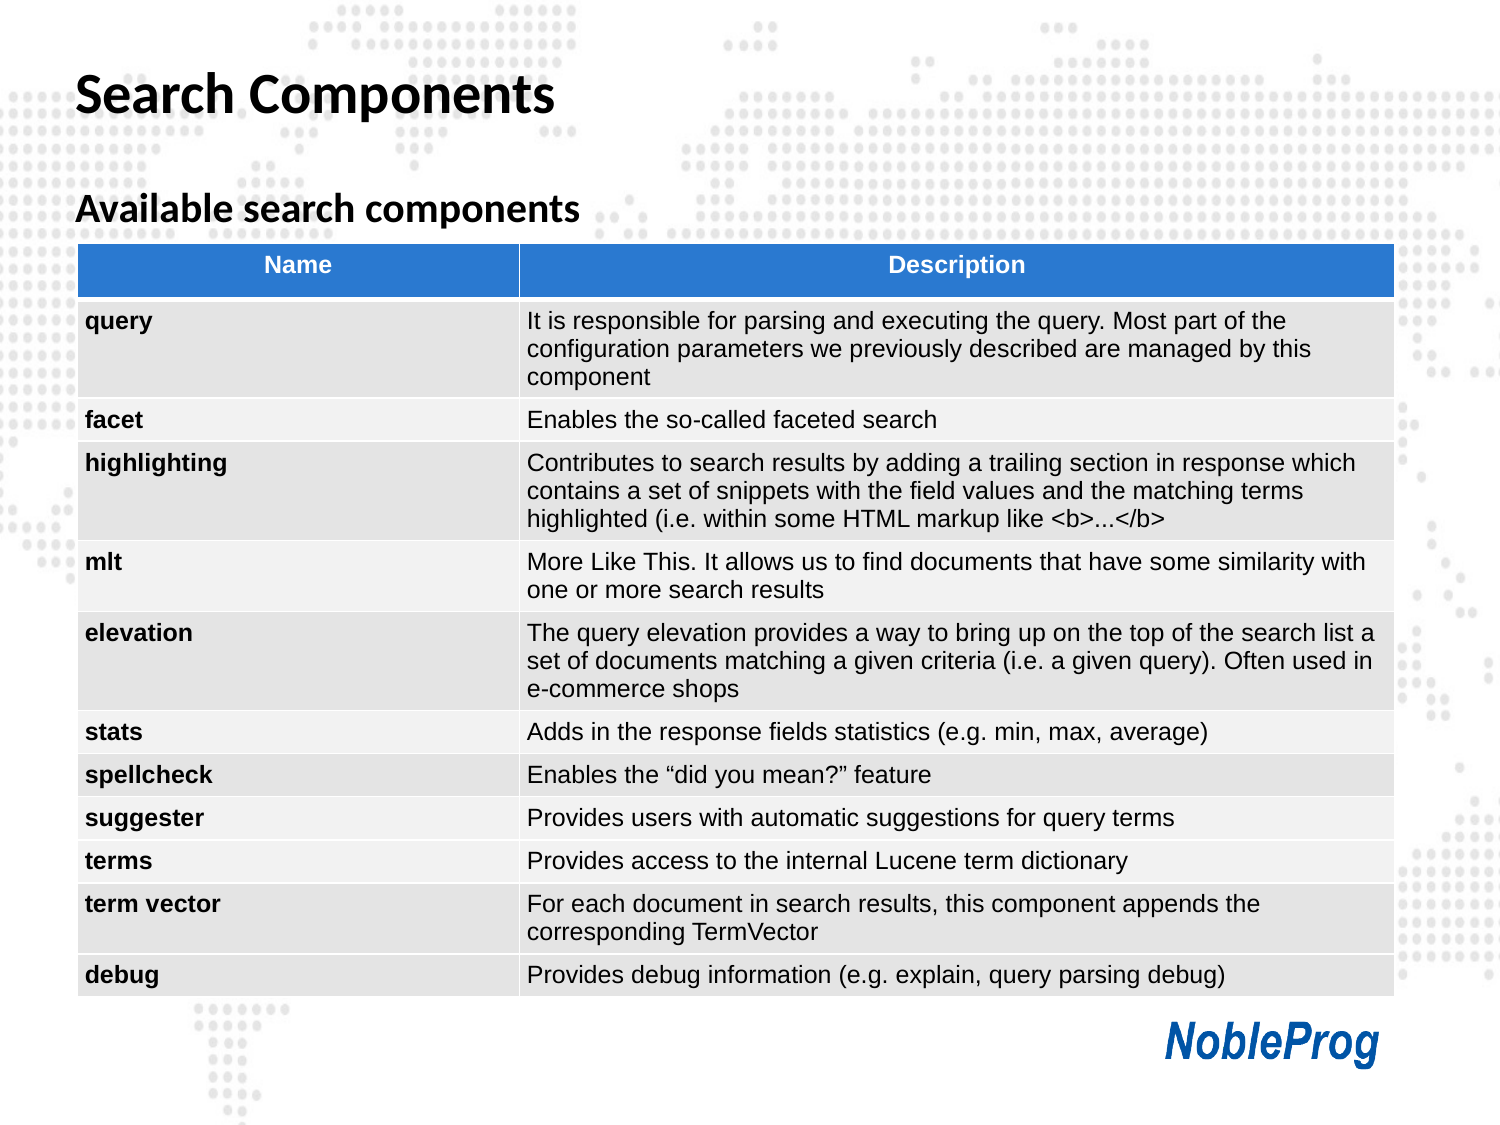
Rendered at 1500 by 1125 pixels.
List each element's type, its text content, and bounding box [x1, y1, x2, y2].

table_cell It is responsible for parsing and executing the query. Most part of the configuration parameters we previously described are managed by this component [520, 302, 1394, 397]
text_box Search Components [75, 55, 1425, 180]
table_cell facet [78, 399, 519, 440]
table_cell elevation [78, 612, 519, 710]
table_cell query [78, 302, 519, 397]
table_cell spellcheck [78, 754, 519, 796]
table_cell Provides access to the internal Lucene term dictionary [520, 841, 1394, 882]
table_cell suggester [78, 797, 519, 839]
table_cell terms [78, 841, 519, 882]
table_cell Provides users with automatic suggestions for query terms [520, 797, 1394, 839]
table_cell term vector [78, 884, 519, 953]
table_cell Provides debug information (e.g. explain, query parsing debug) [520, 955, 1394, 996]
table_cell debug [78, 955, 519, 996]
table_header Description [520, 244, 1394, 297]
table_cell Adds in the response fields statistics (e.g. min, max, average) [520, 711, 1394, 753]
table_cell mlt [78, 541, 519, 611]
text_box Available search components [75, 180, 1425, 256]
table_header Name [78, 244, 519, 297]
table_cell For each document in search results, this component appends the corresponding TermVector [520, 884, 1394, 953]
table_cell The query elevation provides a way to bring up on the top of the search list a set of documents matching a given criteria (i.e. a given query). Often used in e-commerce shops [520, 612, 1394, 710]
table_cell stats [78, 711, 519, 753]
table_cell Contributes to search results by adding a trailing section in response which contains a set of snippets with the field values and the matching terms highlighted (i.e. within some HTML markup like <b>...</b> [520, 442, 1394, 540]
table_cell Enables the “did you mean?” feature [520, 754, 1394, 796]
picture [0, 0, 1500, 1125]
table_cell More Like This. It allows us to find documents that have some similarity with one or more search results [520, 541, 1394, 611]
table_cell highlighting [78, 442, 519, 540]
table_cell Enables the so-called faceted search [520, 399, 1394, 440]
